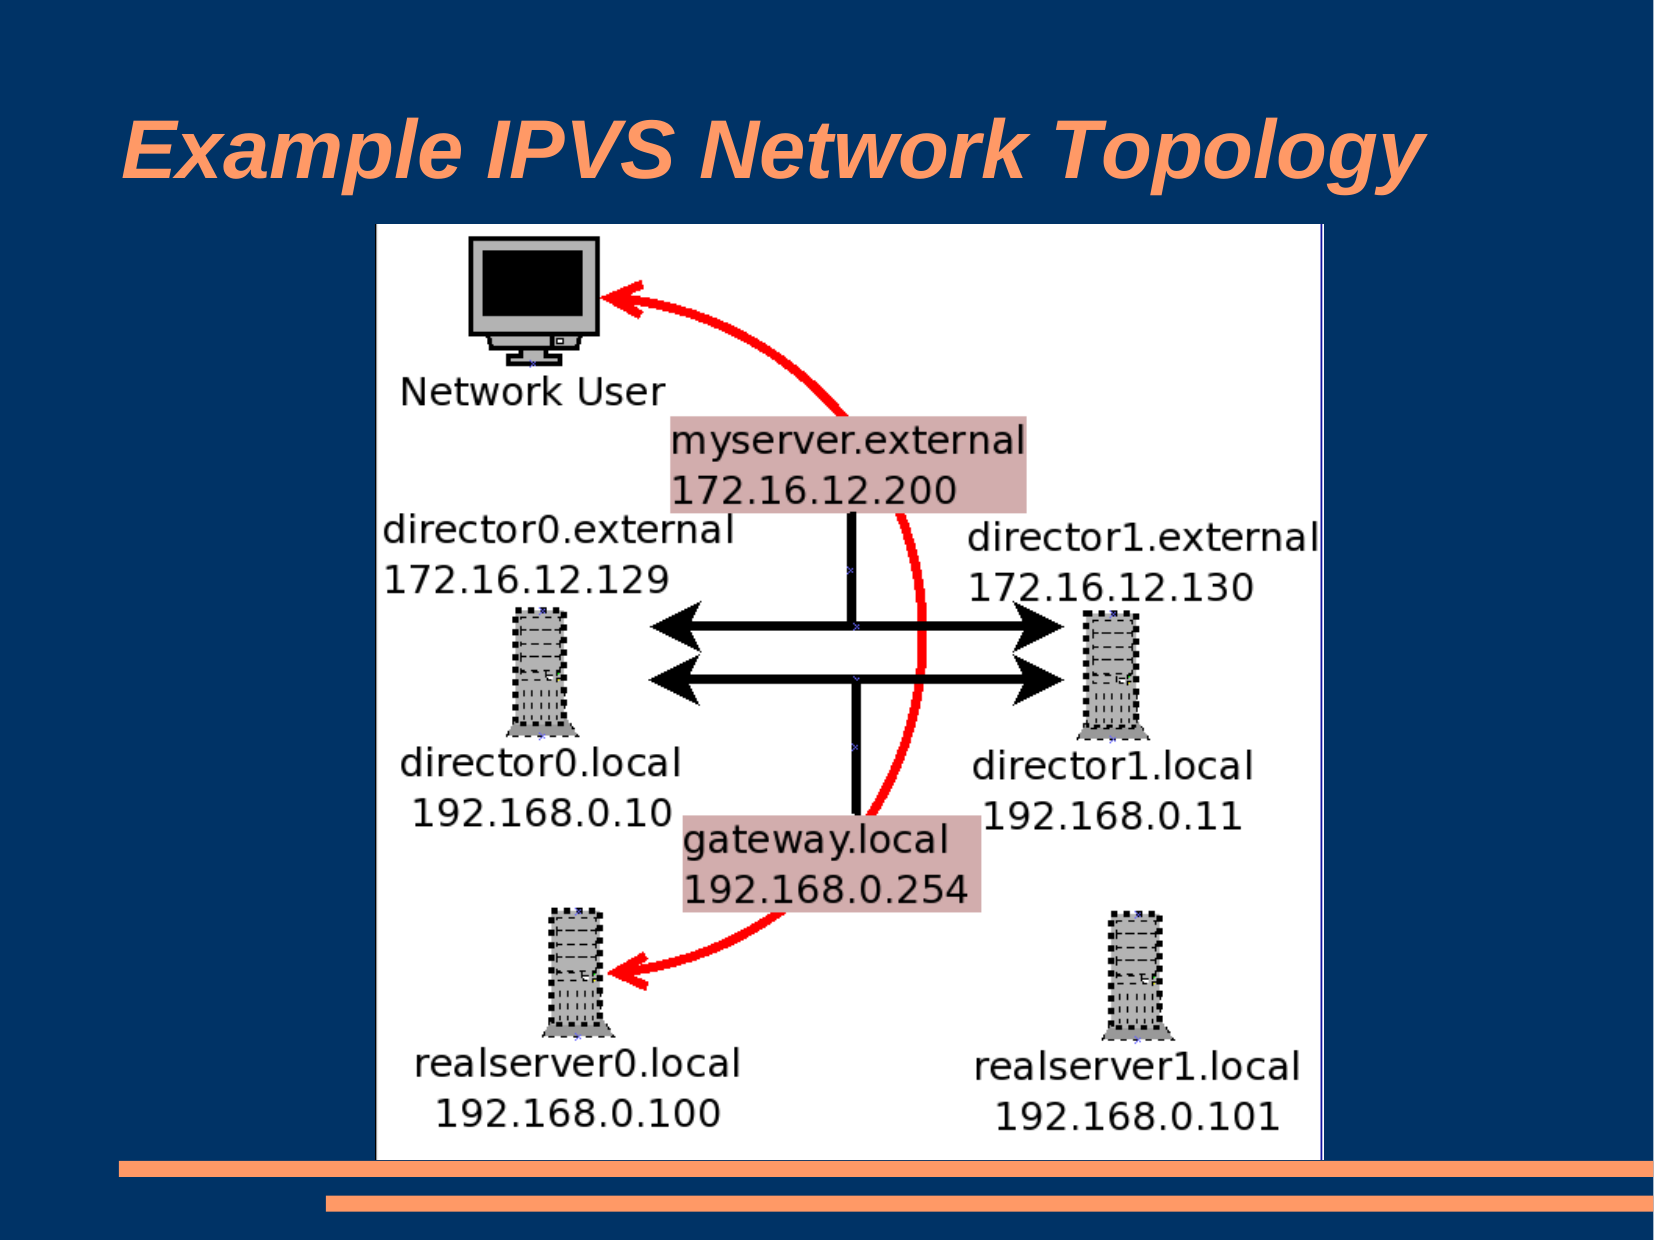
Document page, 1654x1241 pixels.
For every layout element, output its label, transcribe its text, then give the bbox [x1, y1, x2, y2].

picture [375, 224, 1324, 1160]
title Example IPVS Network Topology [121, 46, 1534, 254]
